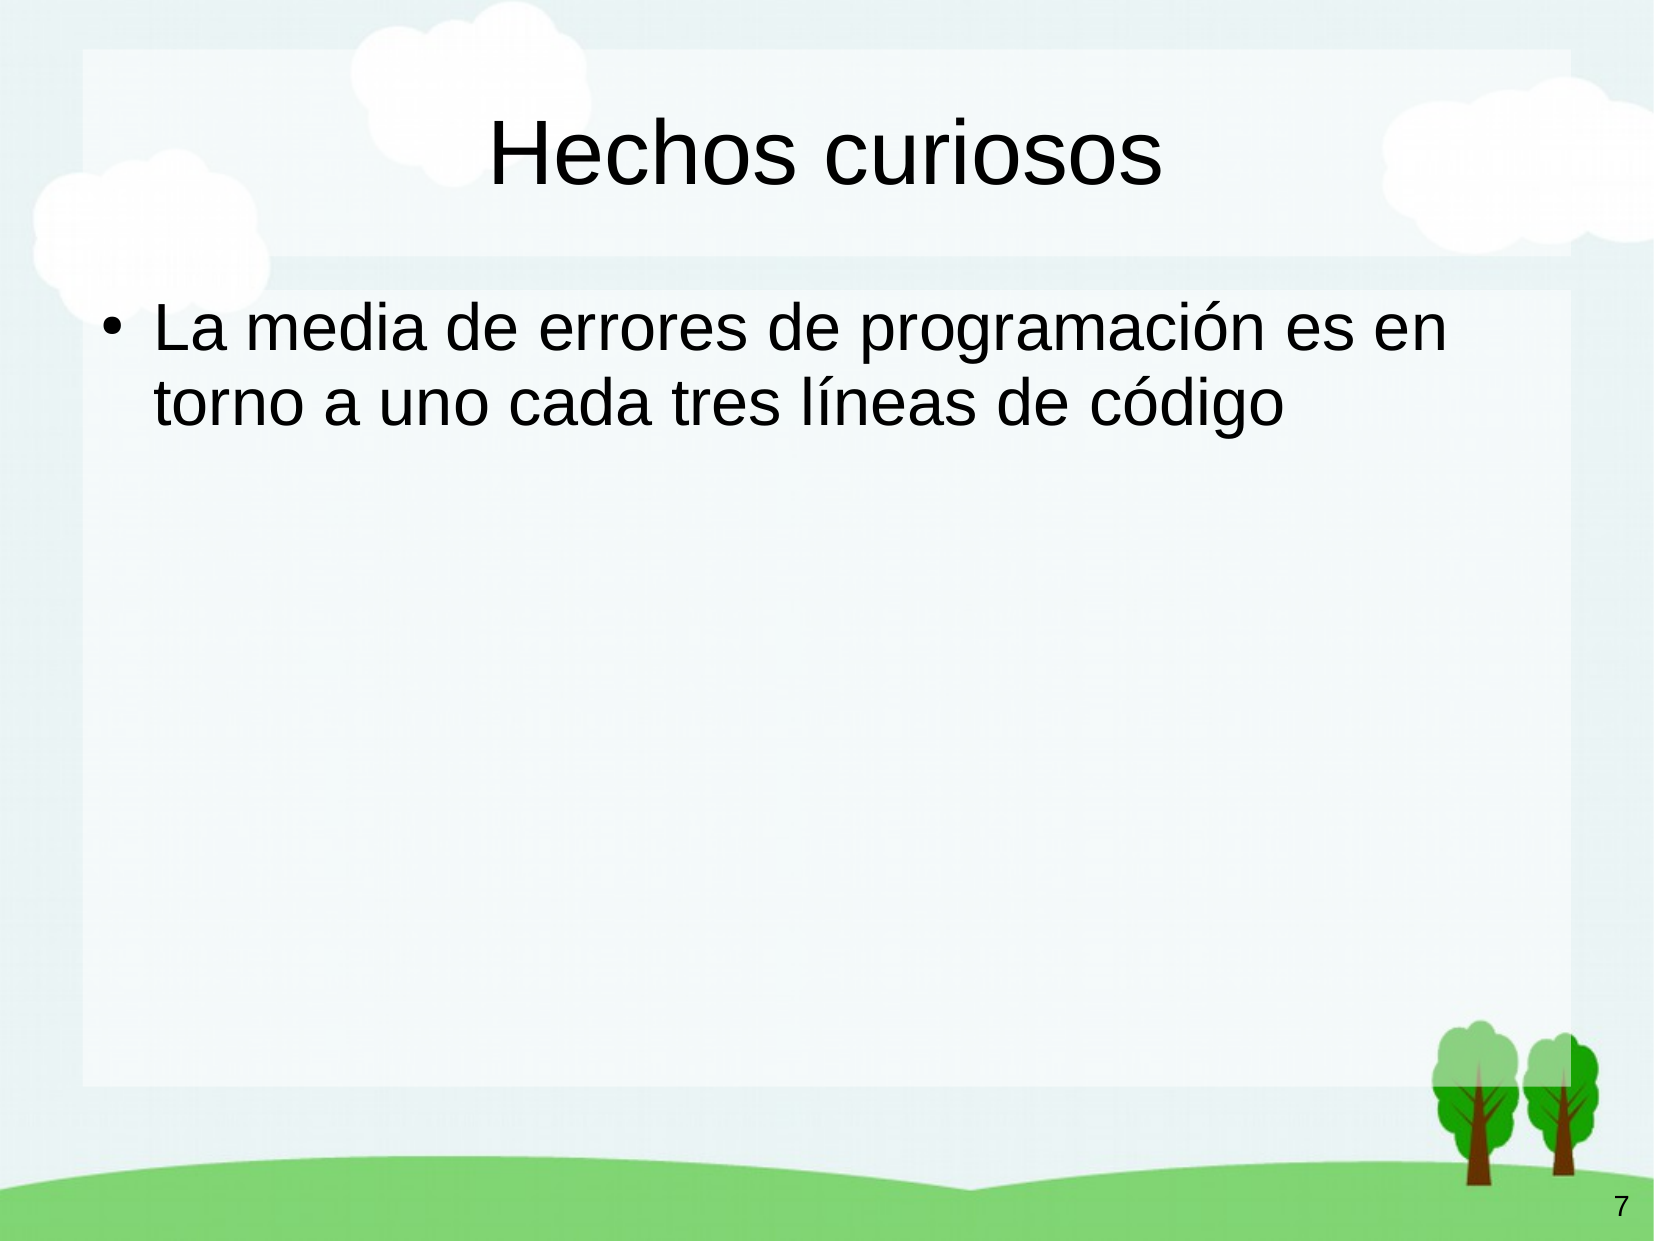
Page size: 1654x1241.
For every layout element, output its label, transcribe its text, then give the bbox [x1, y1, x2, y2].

title Hechos curiosos [82, 49, 1571, 257]
list La media de errores de programación es en torno a uno cada tres líneas de código [82, 290, 1571, 1087]
picture [0, 0, 1654, 1241]
